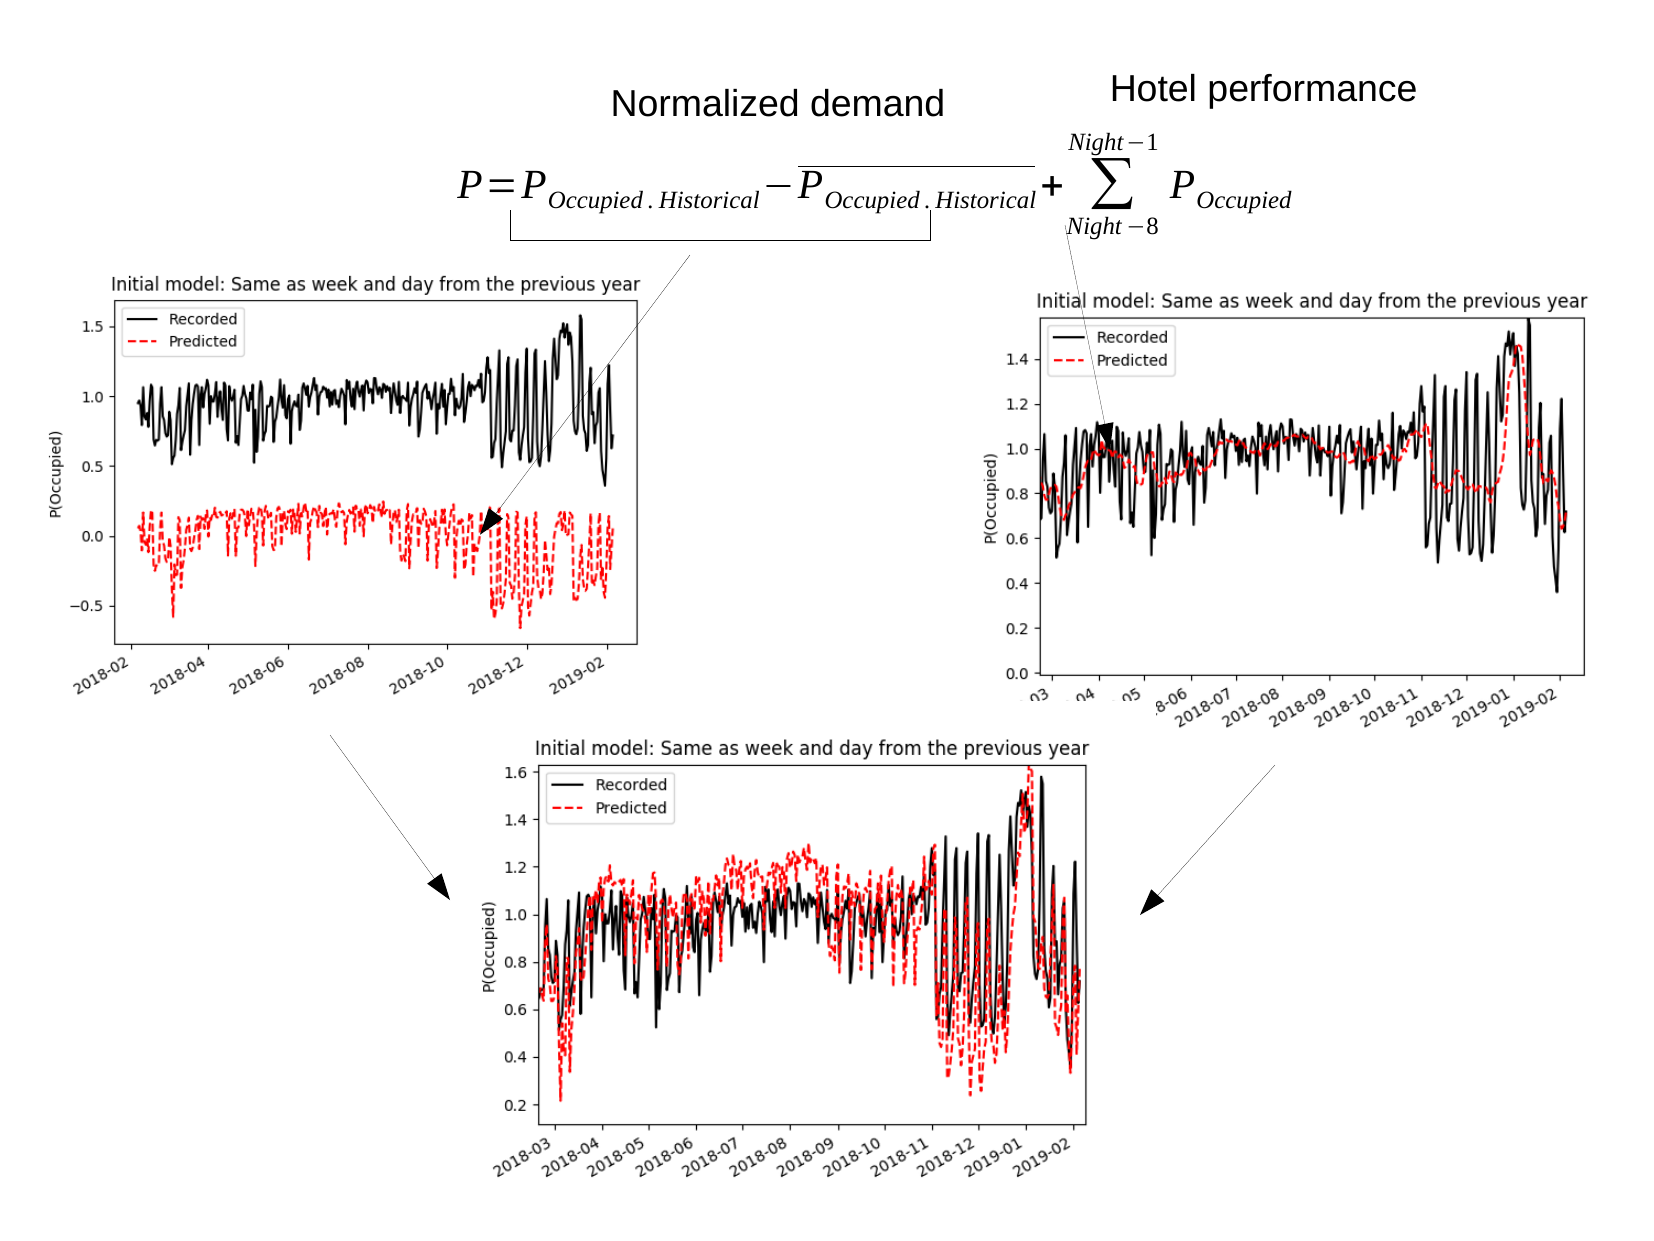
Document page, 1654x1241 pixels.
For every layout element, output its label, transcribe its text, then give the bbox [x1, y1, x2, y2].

text_box Normalized demand [595, 75, 961, 132]
text_box Hotel performance [1095, 60, 1568, 117]
picture [30, 239, 1653, 1231]
chart [449, 128, 1300, 241]
